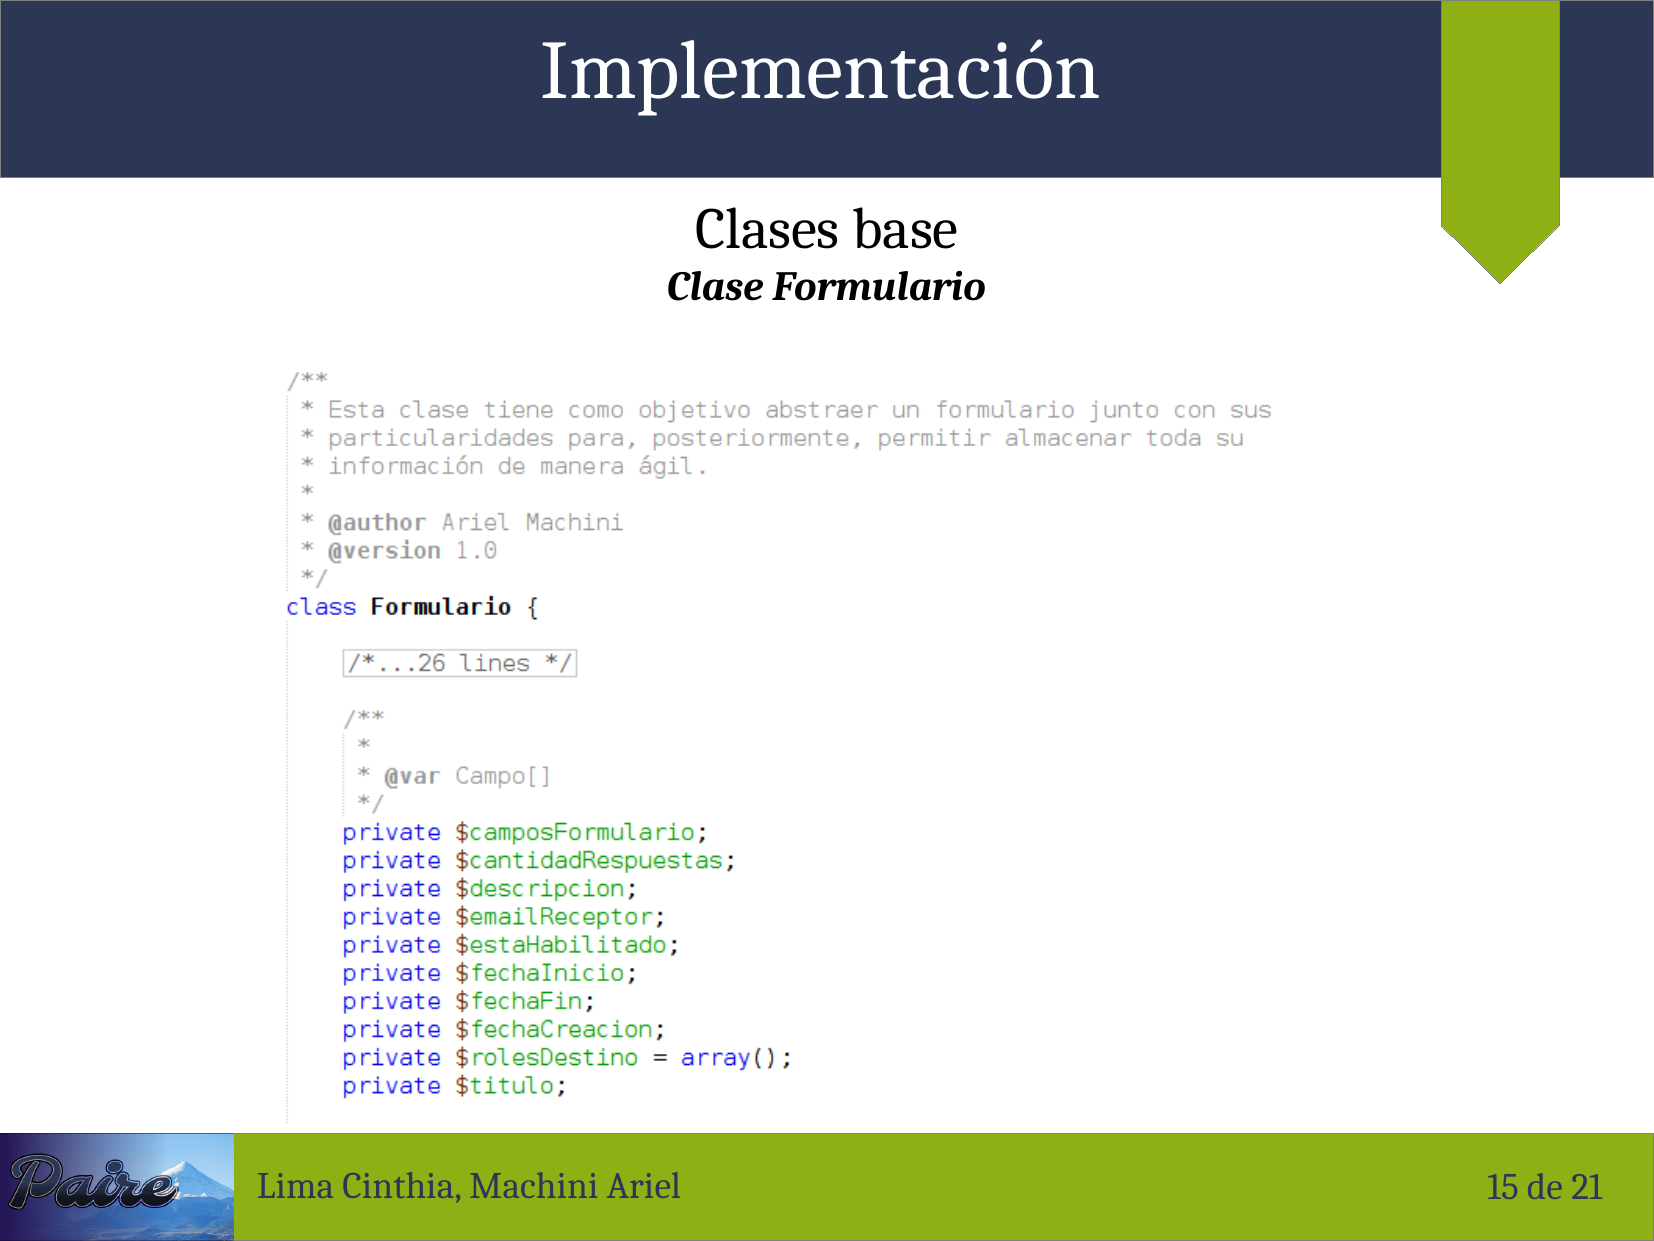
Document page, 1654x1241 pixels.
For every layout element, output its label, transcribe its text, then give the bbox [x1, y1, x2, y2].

text_box Clases base Clase Formulario [602, 188, 1052, 321]
text_box Lima Cinthia, Machini Ariel [242, 1157, 715, 1217]
text_box Implementación [342, 15, 1300, 130]
text_box <number> de 21 [1464, 1158, 1654, 1241]
text_box [234, 1133, 1654, 1241]
picture [0, 1133, 234, 1241]
text_box [0, 0, 1654, 284]
picture [274, 360, 1288, 1125]
